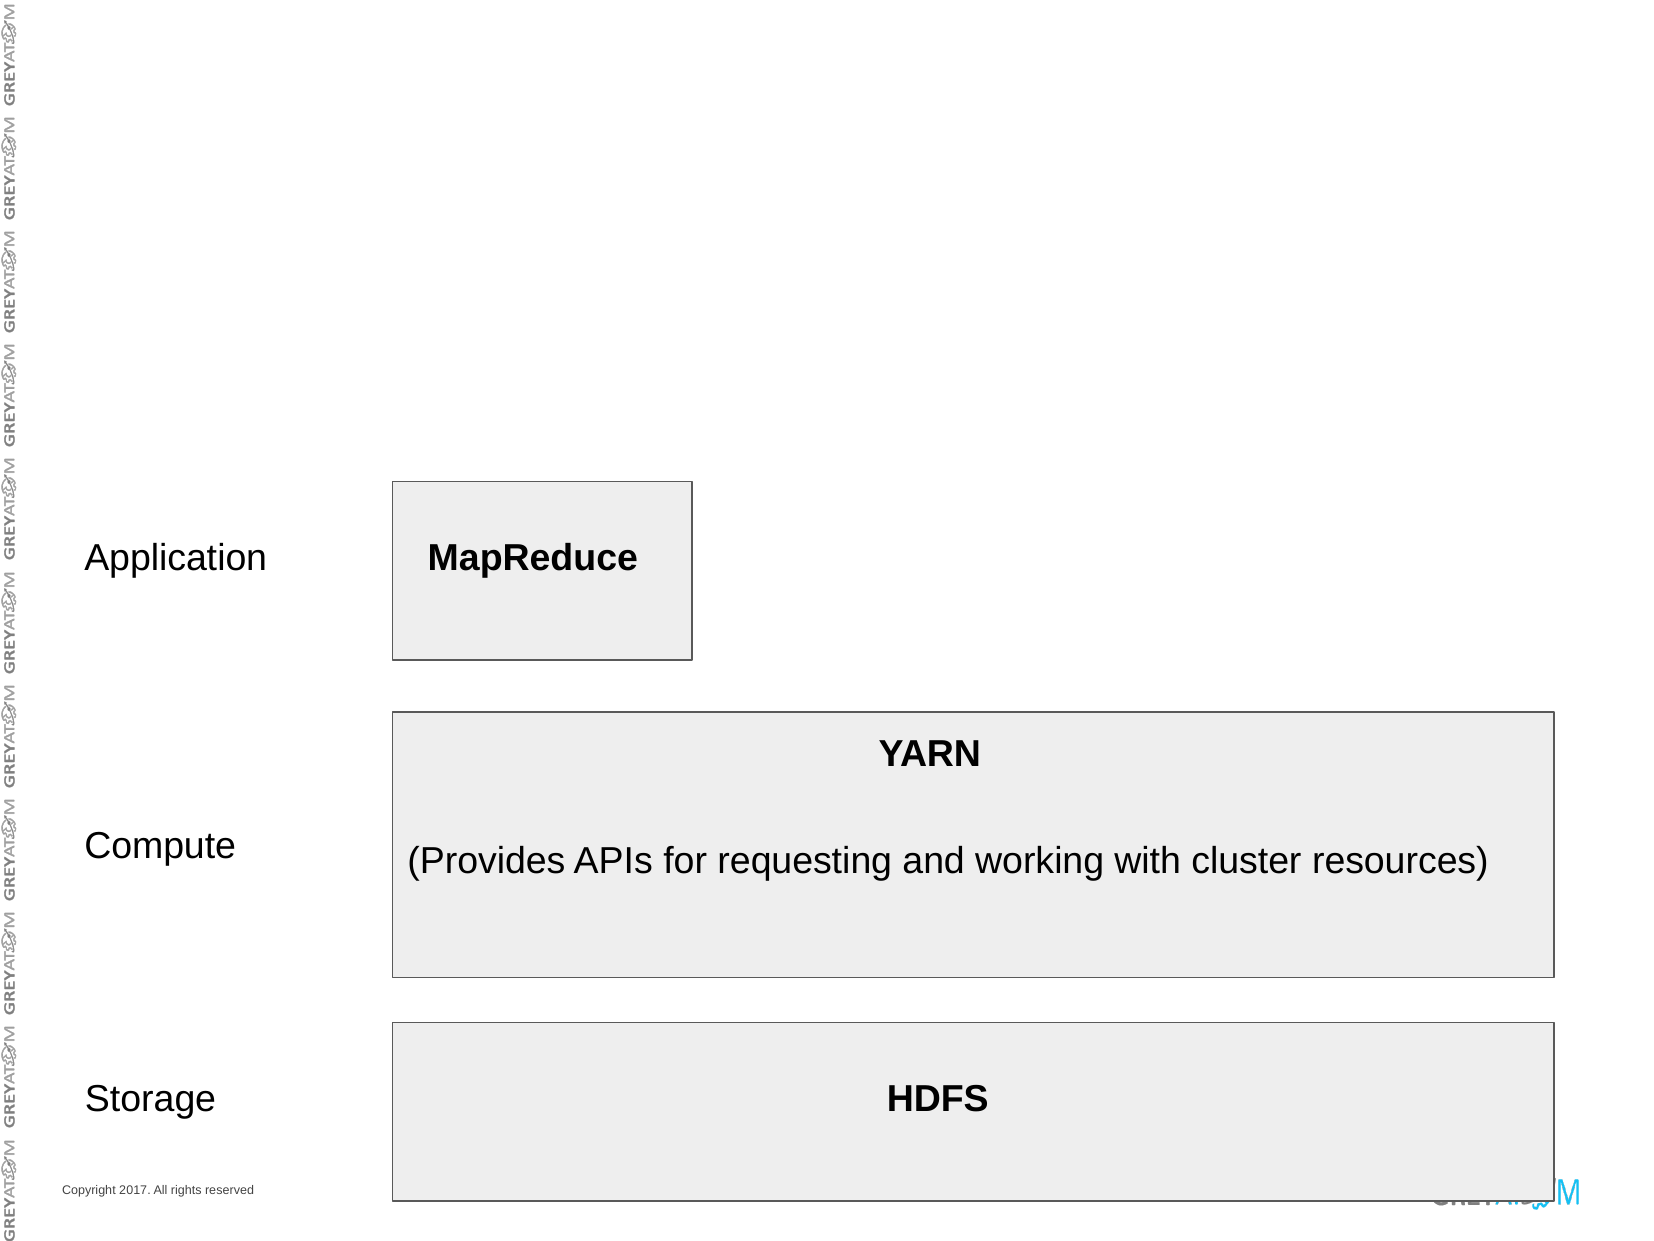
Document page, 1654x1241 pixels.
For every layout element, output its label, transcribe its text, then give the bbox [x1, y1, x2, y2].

text_box [392, 481, 692, 661]
text_box [392, 712, 1554, 820]
text_box HDFS [872, 1058, 1092, 1165]
text_box Application [69, 517, 386, 624]
text_box YARN [863, 714, 1083, 820]
picture [1, 685, 17, 788]
picture [1430, 1168, 1581, 1212]
picture [1, 799, 17, 901]
picture [1, 1140, 17, 1241]
picture [1, 912, 17, 1015]
picture [1, 572, 17, 674]
text_box (Provides APIs for requesting and working with cluster resources) [392, 820, 1554, 963]
text_box [392, 1022, 1554, 1202]
text_box [392, 963, 1554, 978]
text_box Compute [69, 806, 386, 913]
picture [1, 344, 17, 447]
text_box Storage [70, 1058, 386, 1165]
picture [1, 1026, 17, 1128]
text_box MapReduce [412, 517, 692, 624]
picture [1, 4, 17, 106]
picture [1, 231, 17, 333]
picture [1, 458, 17, 560]
picture [1, 117, 17, 220]
